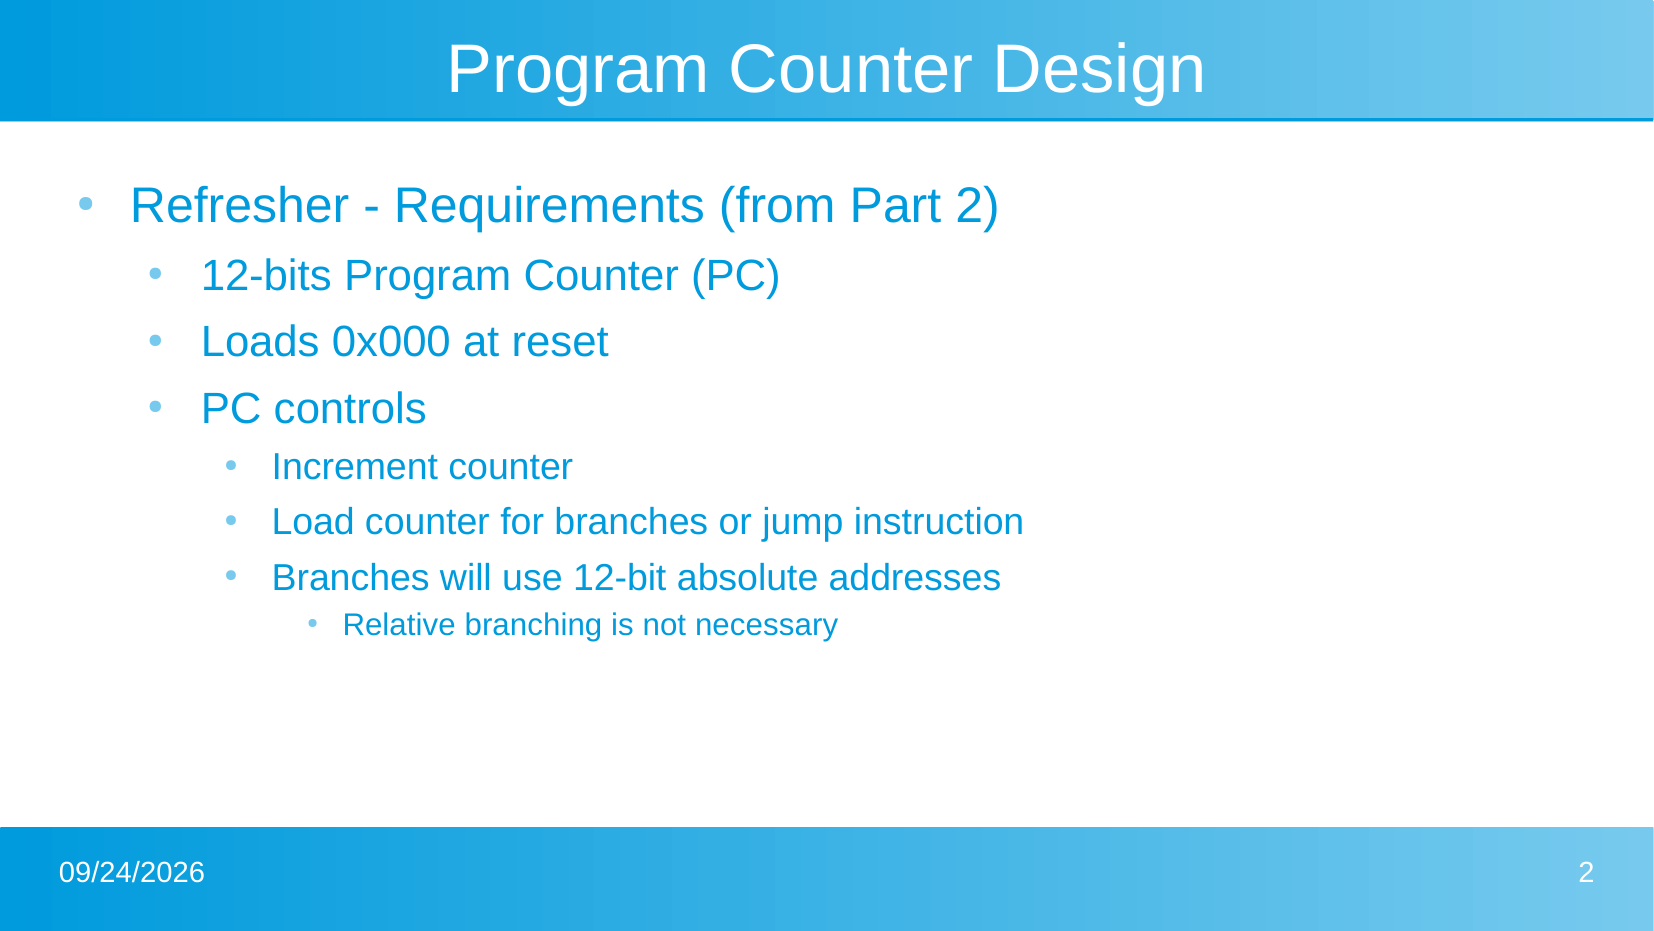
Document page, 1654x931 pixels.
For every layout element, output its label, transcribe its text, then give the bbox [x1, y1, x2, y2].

title Program Counter Design [59, 29, 1595, 108]
list Refresher - Requirements (from Part 2) 12-bits Program Counter (PC) Loads 0x000 at reset PC controls Increment counter Load counter for branches or jump instruction Branches will use 12-bit absolute addresses Relative branching is not necessary [59, 177, 1595, 768]
